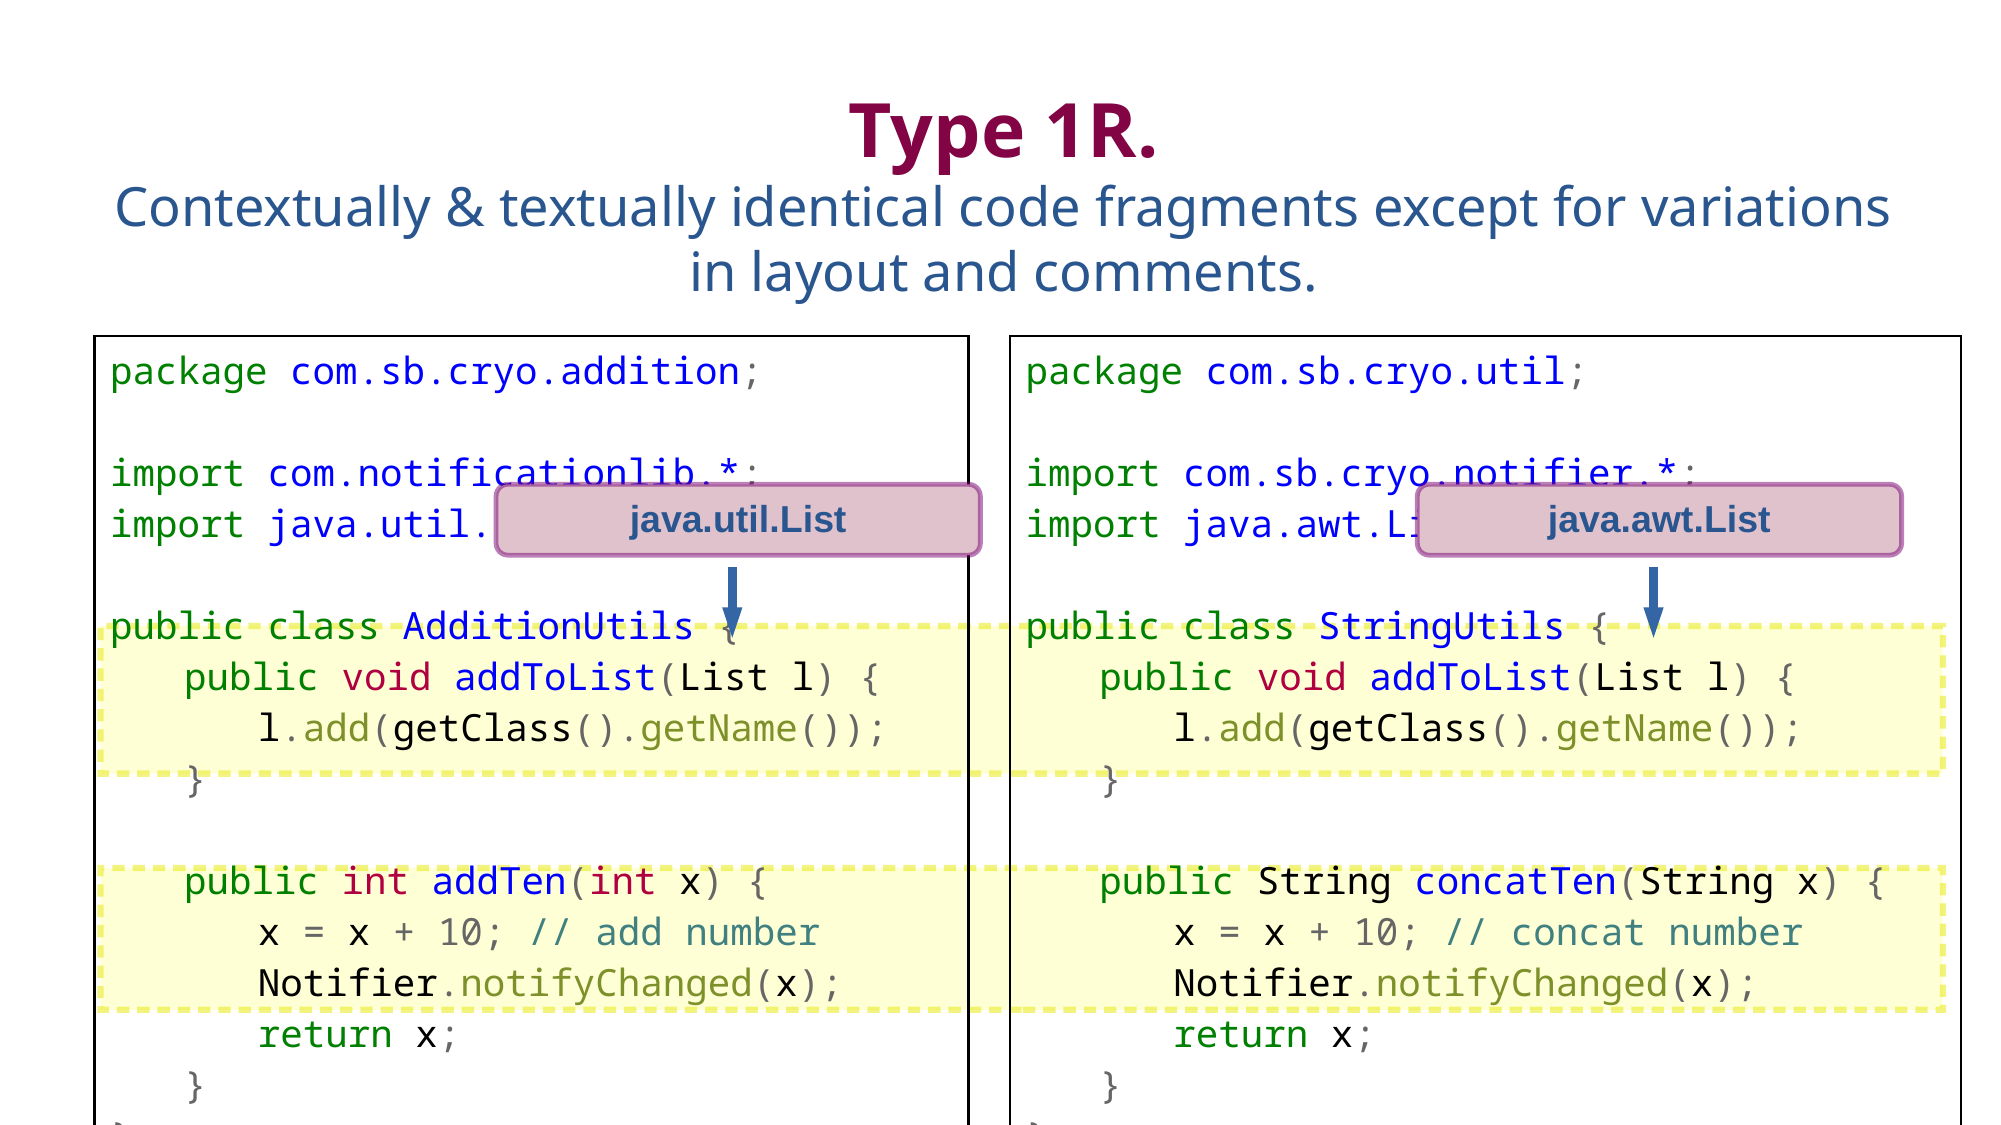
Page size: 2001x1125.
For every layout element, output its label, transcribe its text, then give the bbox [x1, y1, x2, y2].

text_box package com.sb.cryo.addition; import com.notificationlib.*; import java.util.List; public class AdditionUtils { public void addToList(List l) { l.add(getClass().getName()); } public int addTen(int x) { x = x + 10; // add number Notifier.notifyChanged(x); return x; } } [94, 335, 969, 1110]
text_box java.awt.List [1417, 484, 1902, 556]
text_box [970, 868, 1009, 1010]
text_box Type 1R. Contextually & textually identical code fragments except for variations in layout and comments. [83, 75, 1925, 310]
text_box package com.sb.cryo.util; import com.sb.cryo.notifier.*; import java.awt.List; public class StringUtils { public void addToList(List l) { l.add(getClass().getName()); } public String concatTen(String x) { x = x + 10; // concat number Notifier.notifyChanged(x); return x; } } [1009, 335, 1961, 1110]
text_box java.util.List [496, 484, 981, 556]
text_box [970, 625, 1009, 774]
